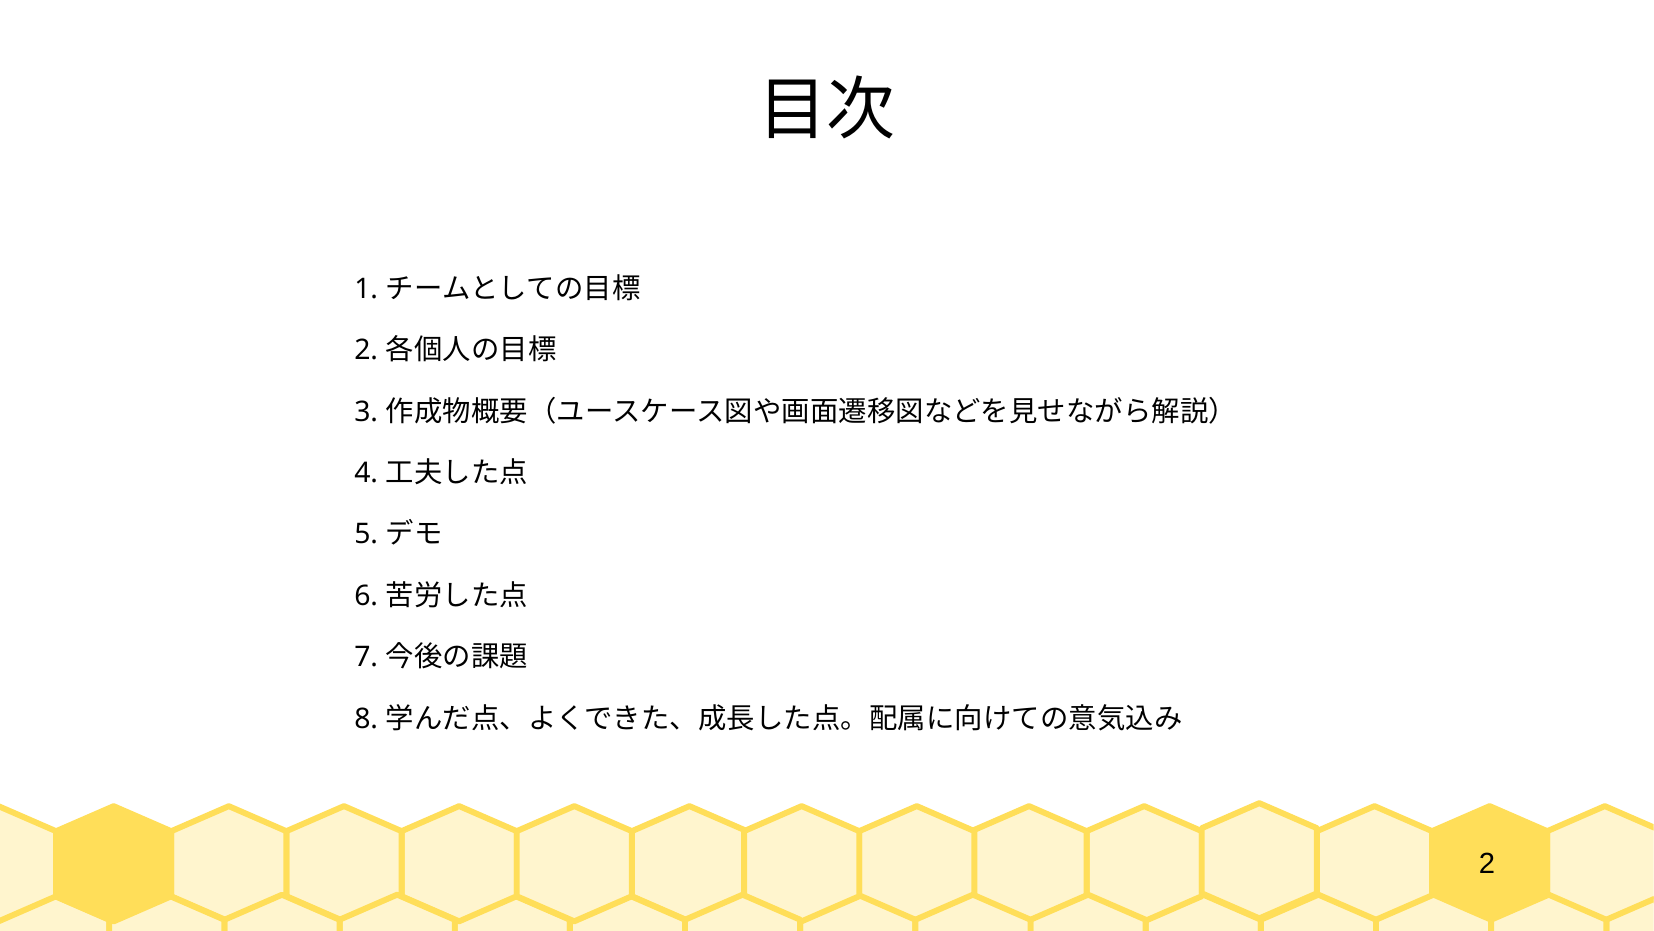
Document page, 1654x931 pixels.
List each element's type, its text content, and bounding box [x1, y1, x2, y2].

title 目次 [88, 29, 1565, 178]
list 1. チームとしての目標 2. 各個人の目標 3. 作成物概要（ユースケース図や画面遷移図などを見せながら解説） 4. 工夫した点 5. デモ 6. 苦労した点 7. 今後の課題 8. 学んだ点、よくできた、成長した点。配属に向けての意気込み [354, 206, 1418, 739]
